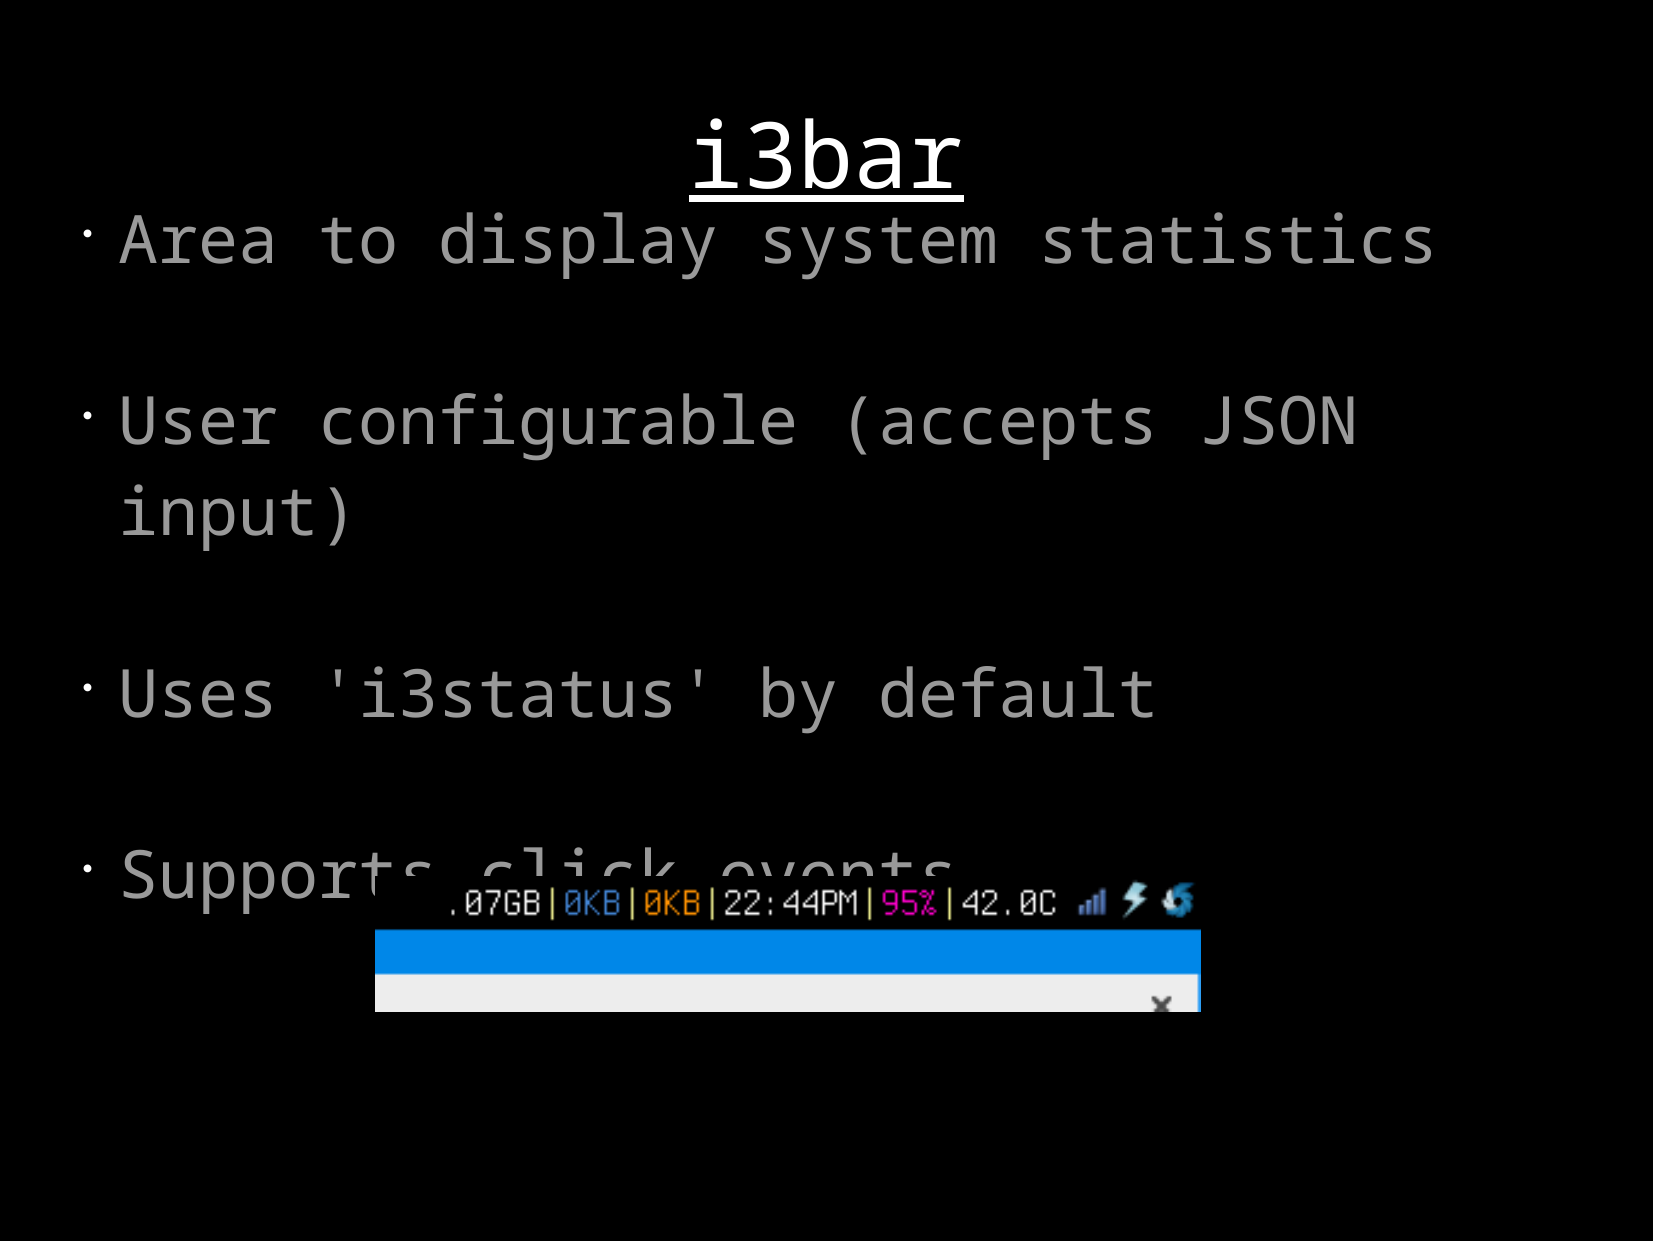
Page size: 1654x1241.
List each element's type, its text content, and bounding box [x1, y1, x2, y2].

subtitle Area to display system statistics User configurable (accepts JSON input) Uses 'i3status' by default Supports click events [82, 195, 1571, 916]
picture [375, 876, 1201, 1012]
title i3bar [82, 49, 1571, 195]
